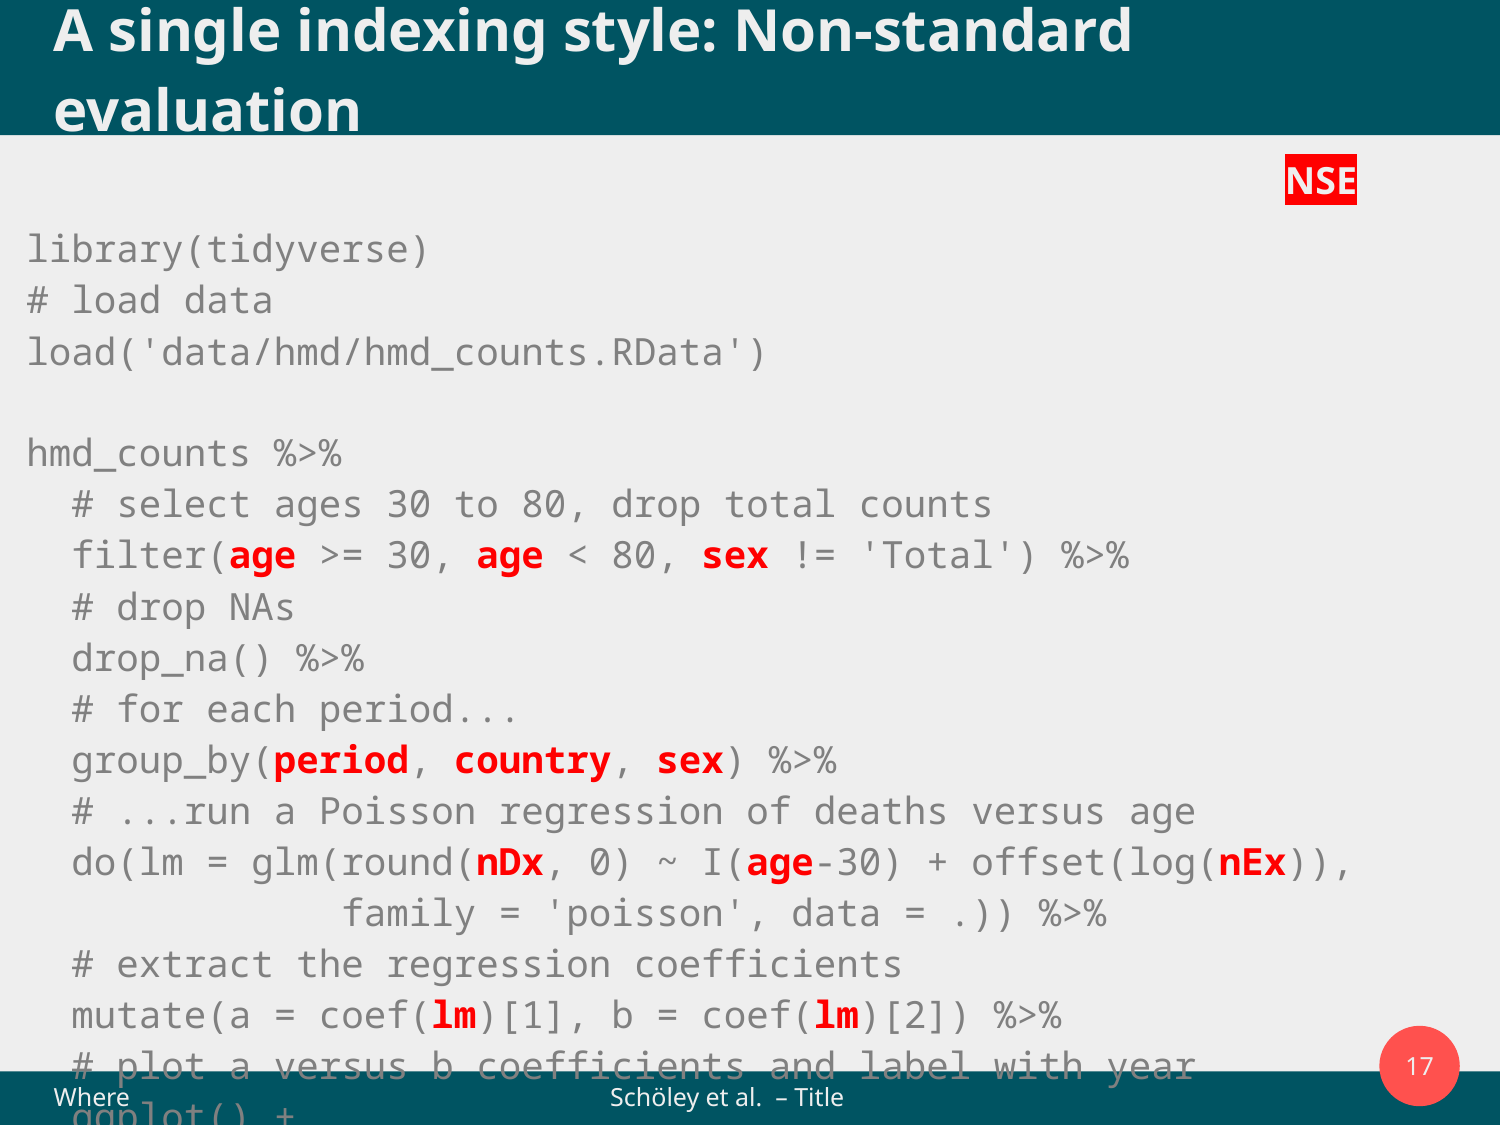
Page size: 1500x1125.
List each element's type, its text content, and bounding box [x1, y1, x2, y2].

text_box NSE [1270, 147, 1480, 212]
title A single indexing style: Non-standard evaluation [53, 0, 1447, 141]
text_box library(tidyverse) # load data load('data/hmd/hmd_counts.RData') hmd_counts %>% # select ages 30 to 80, drop total counts filter(age >= 30, age < 80, sex != 'Total') %>% # drop NAs drop_na() %>% # for each period... group_by(period, country, sex) %>% # ...run a Poisson regression of deaths versus age do(lm = glm(round(nDx, 0) ~ I(age-30) + offset(log(nEx)), family = 'poisson', data = .)) %>% # extract the regression coefficients mutate(a = coef(lm)[1], b = coef(lm)[2]) %>% # plot a versus b coefficients and label with year ggplot() + geom_point(aes(x = a, y = b), shape = 1, size = 3) + labs(title = 'Gompertz correlation') [11, 215, 1489, 986]
